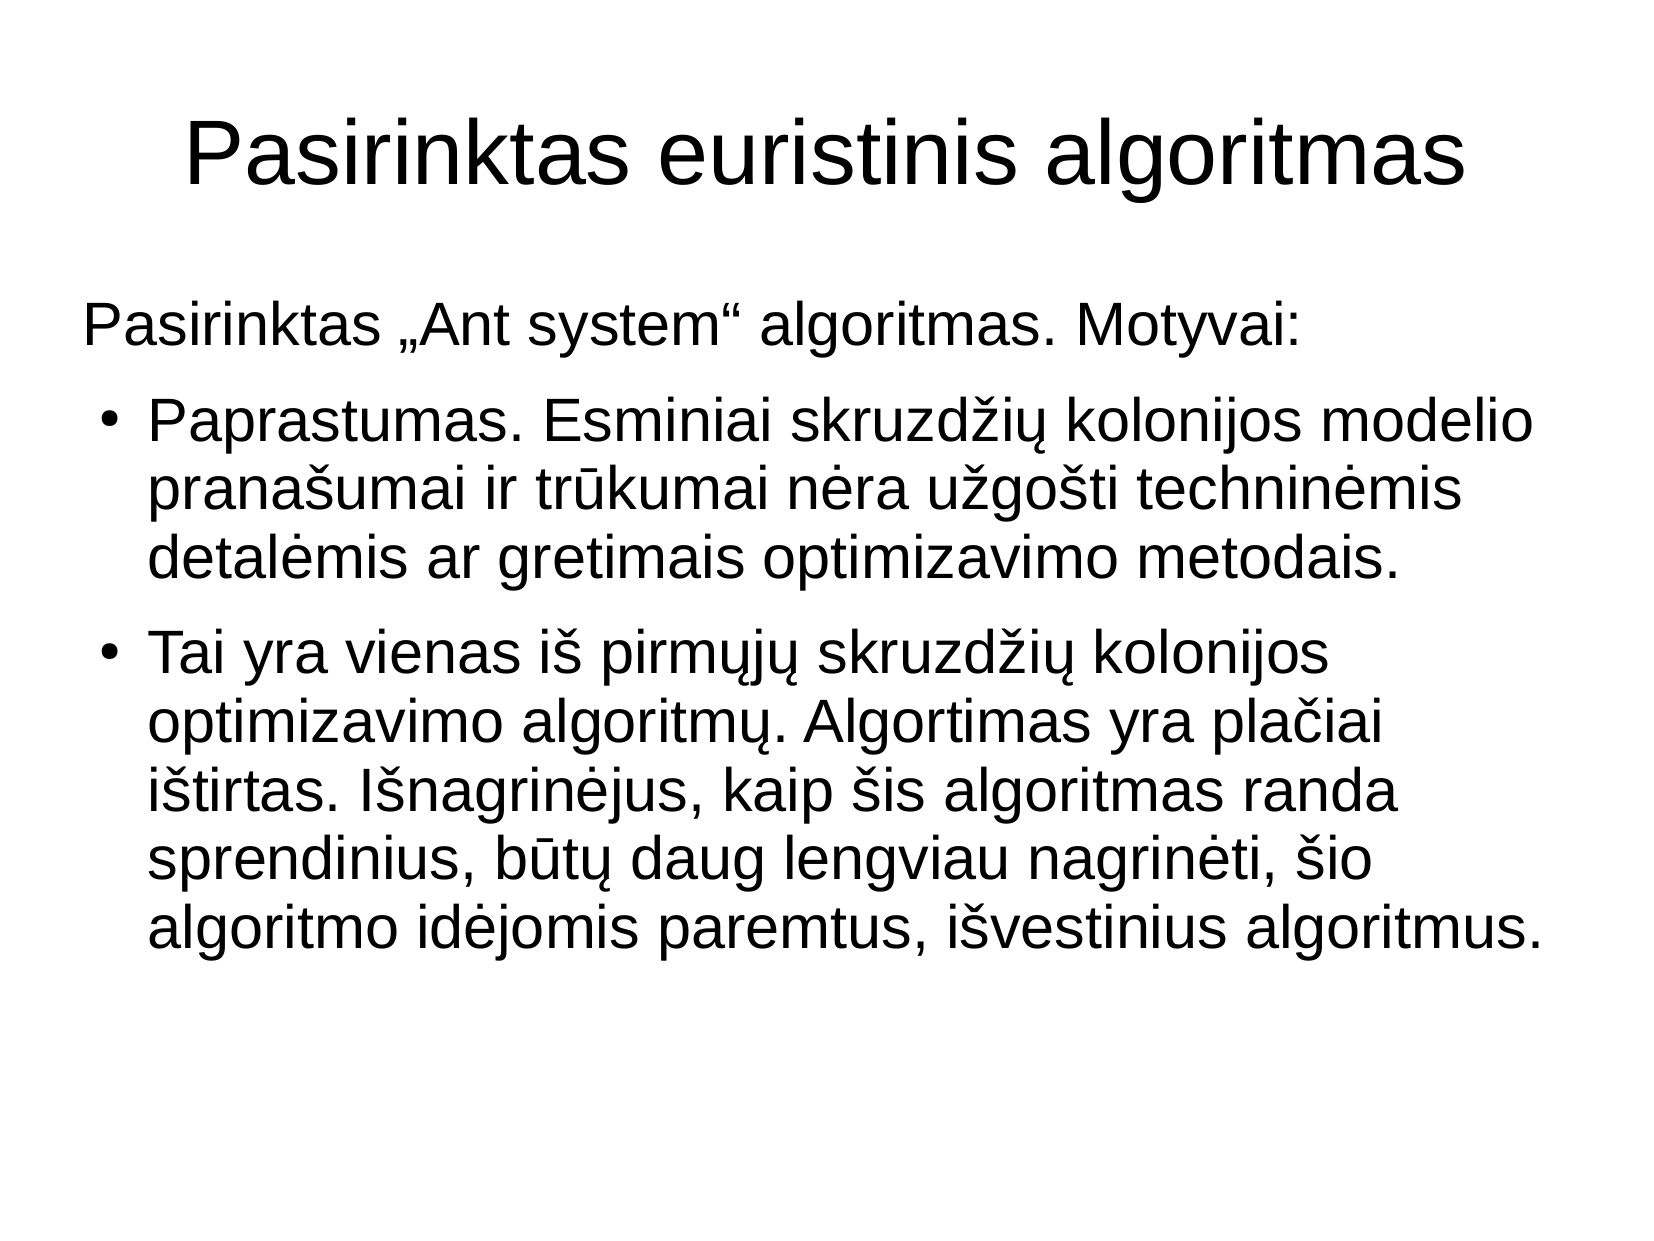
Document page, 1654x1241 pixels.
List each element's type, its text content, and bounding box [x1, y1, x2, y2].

title Pasirinktas euristinis algoritmas [82, 49, 1571, 257]
list Pasirinktas „Ant system“ algoritmas. Motyvai: Paprastumas. Esminiai skruzdžių kolonijos modelio pranašumai ir trūkumai nėra užgošti techninėmis detalėmis ar gretimais optimizavimo metodais. Tai yra vienas iš pirmųjų skruzdžių kolonijos optimizavimo algoritmų. Algortimas yra plačiai ištirtas. Išnagrinėjus, kaip šis algoritmas randa sprendinius, būtų daug lengviau nagrinėti, šio algoritmo idėjomis paremtus, išvestinius algoritmus. [82, 290, 1571, 1010]
